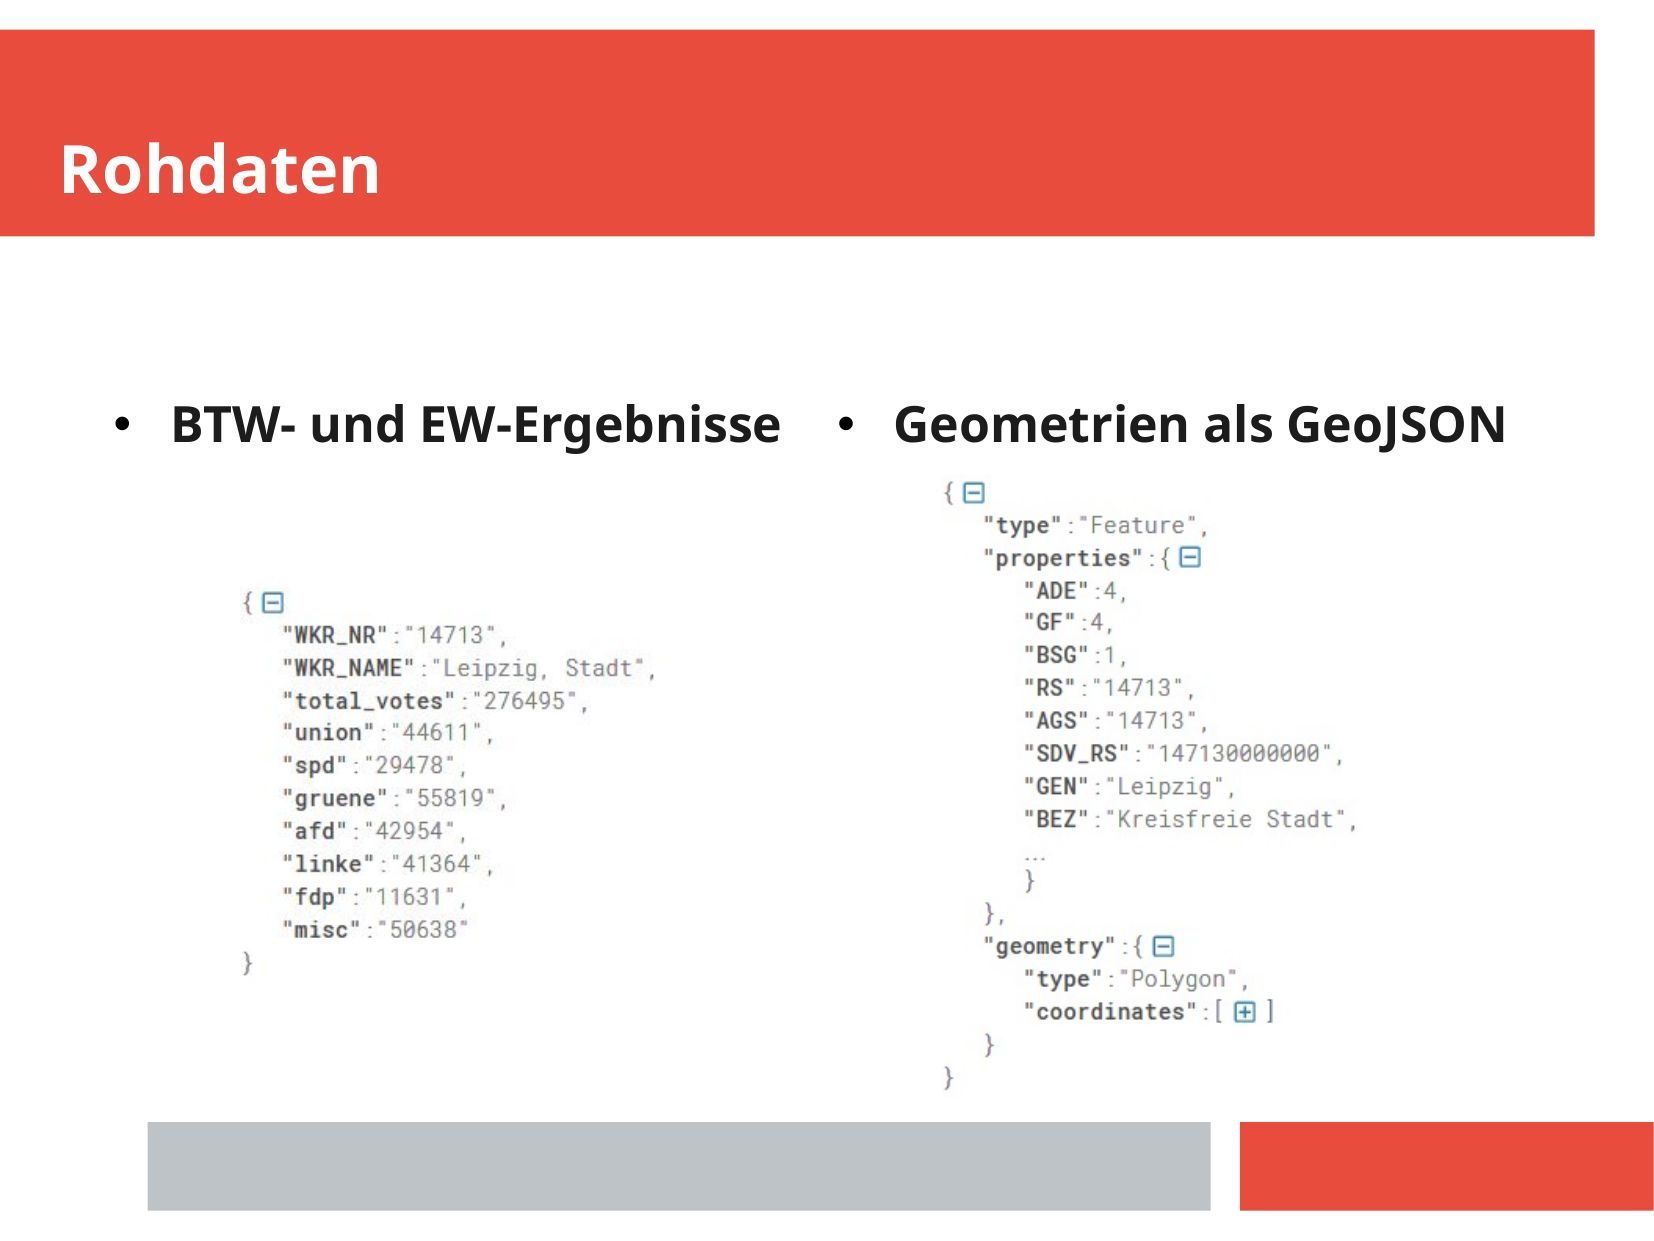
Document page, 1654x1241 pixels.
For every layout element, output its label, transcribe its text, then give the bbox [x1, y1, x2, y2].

picture [941, 474, 1436, 1098]
picture [240, 587, 688, 985]
list Geometrien als GeoJSON [837, 303, 1541, 453]
list BTW- und EW-Ergebnisse [113, 303, 814, 453]
title Rohdaten [59, 59, 1595, 207]
